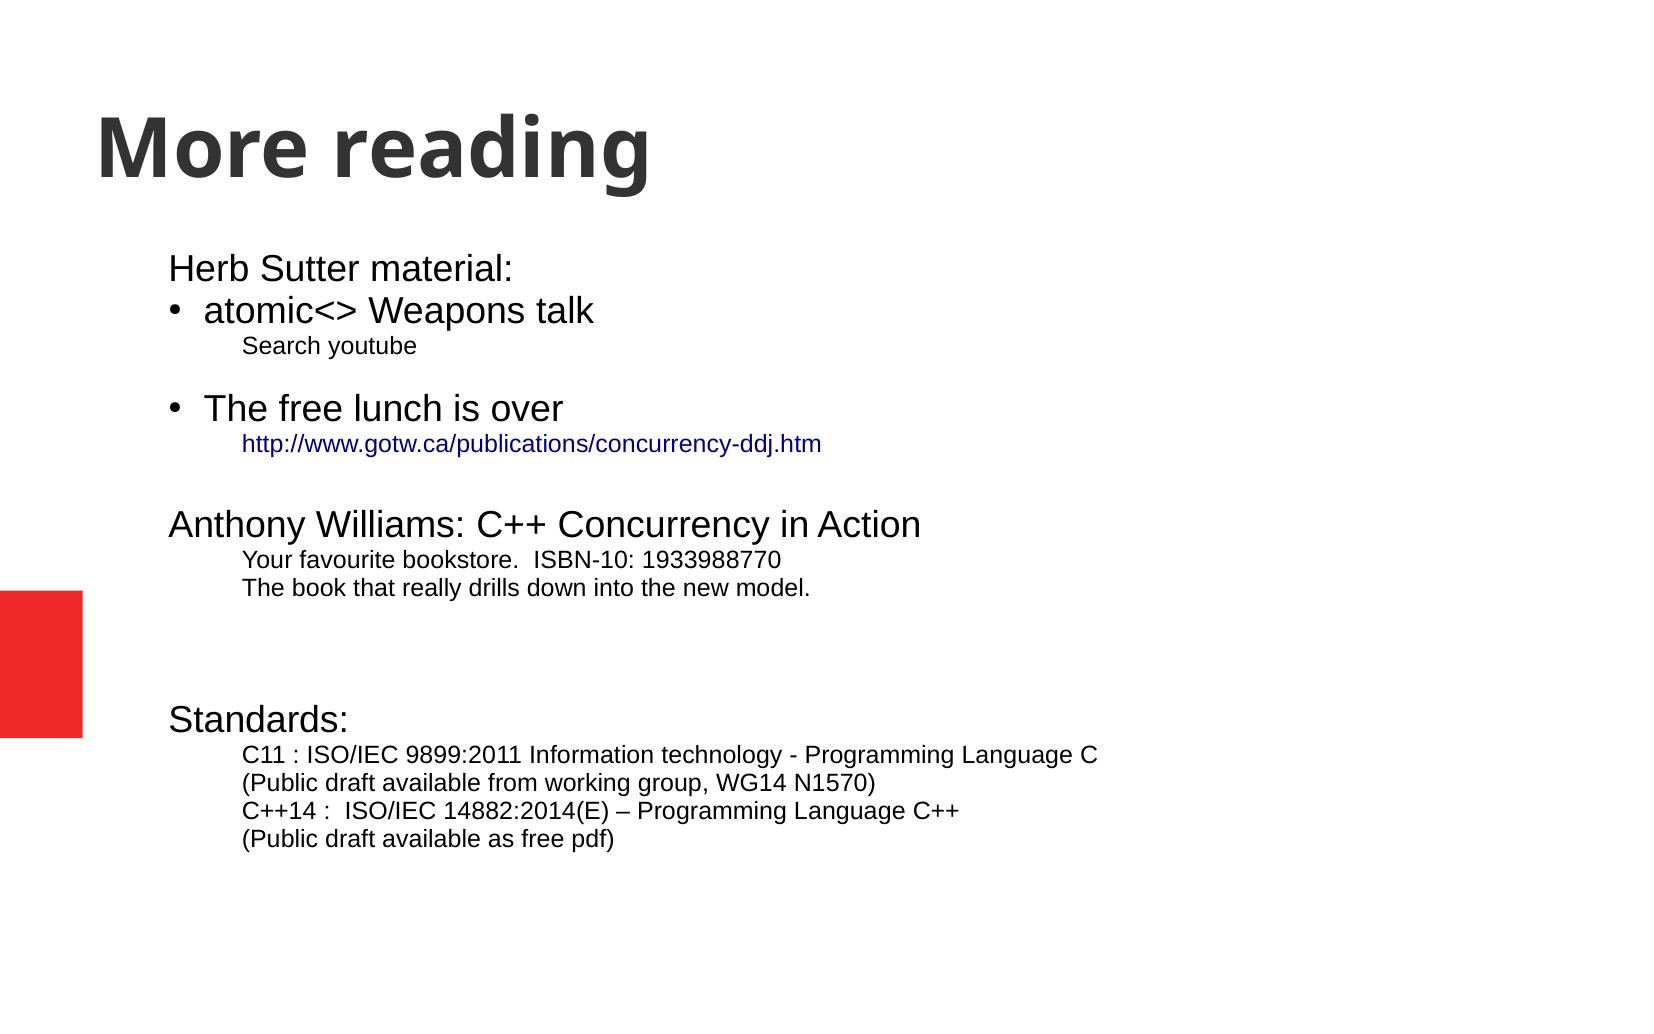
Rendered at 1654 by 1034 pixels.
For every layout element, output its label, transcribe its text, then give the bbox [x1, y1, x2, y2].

text_box Anthony Williams: C++ Concurrency in Action Your favourite bookstore. ISBN-10: 1933988770 The book that really drills down into the new model. [153, 496, 1052, 637]
title More reading [94, 32, 1501, 260]
text_box Standards: C11 : ISO/IEC 9899:2011 Information technology - Programming Language C (Public draft available from working group, WG14 N1570) C++14 : ISO/IEC 14882:2014(E) – Programming Language C++ (Public draft available as free pdf) [153, 691, 1158, 903]
text_box Herb Sutter material: atomic<> Weapons talk Search youtube The free lunch is over http://www.gotw.ca/publications/concurrency-ddj.htm [153, 240, 863, 466]
